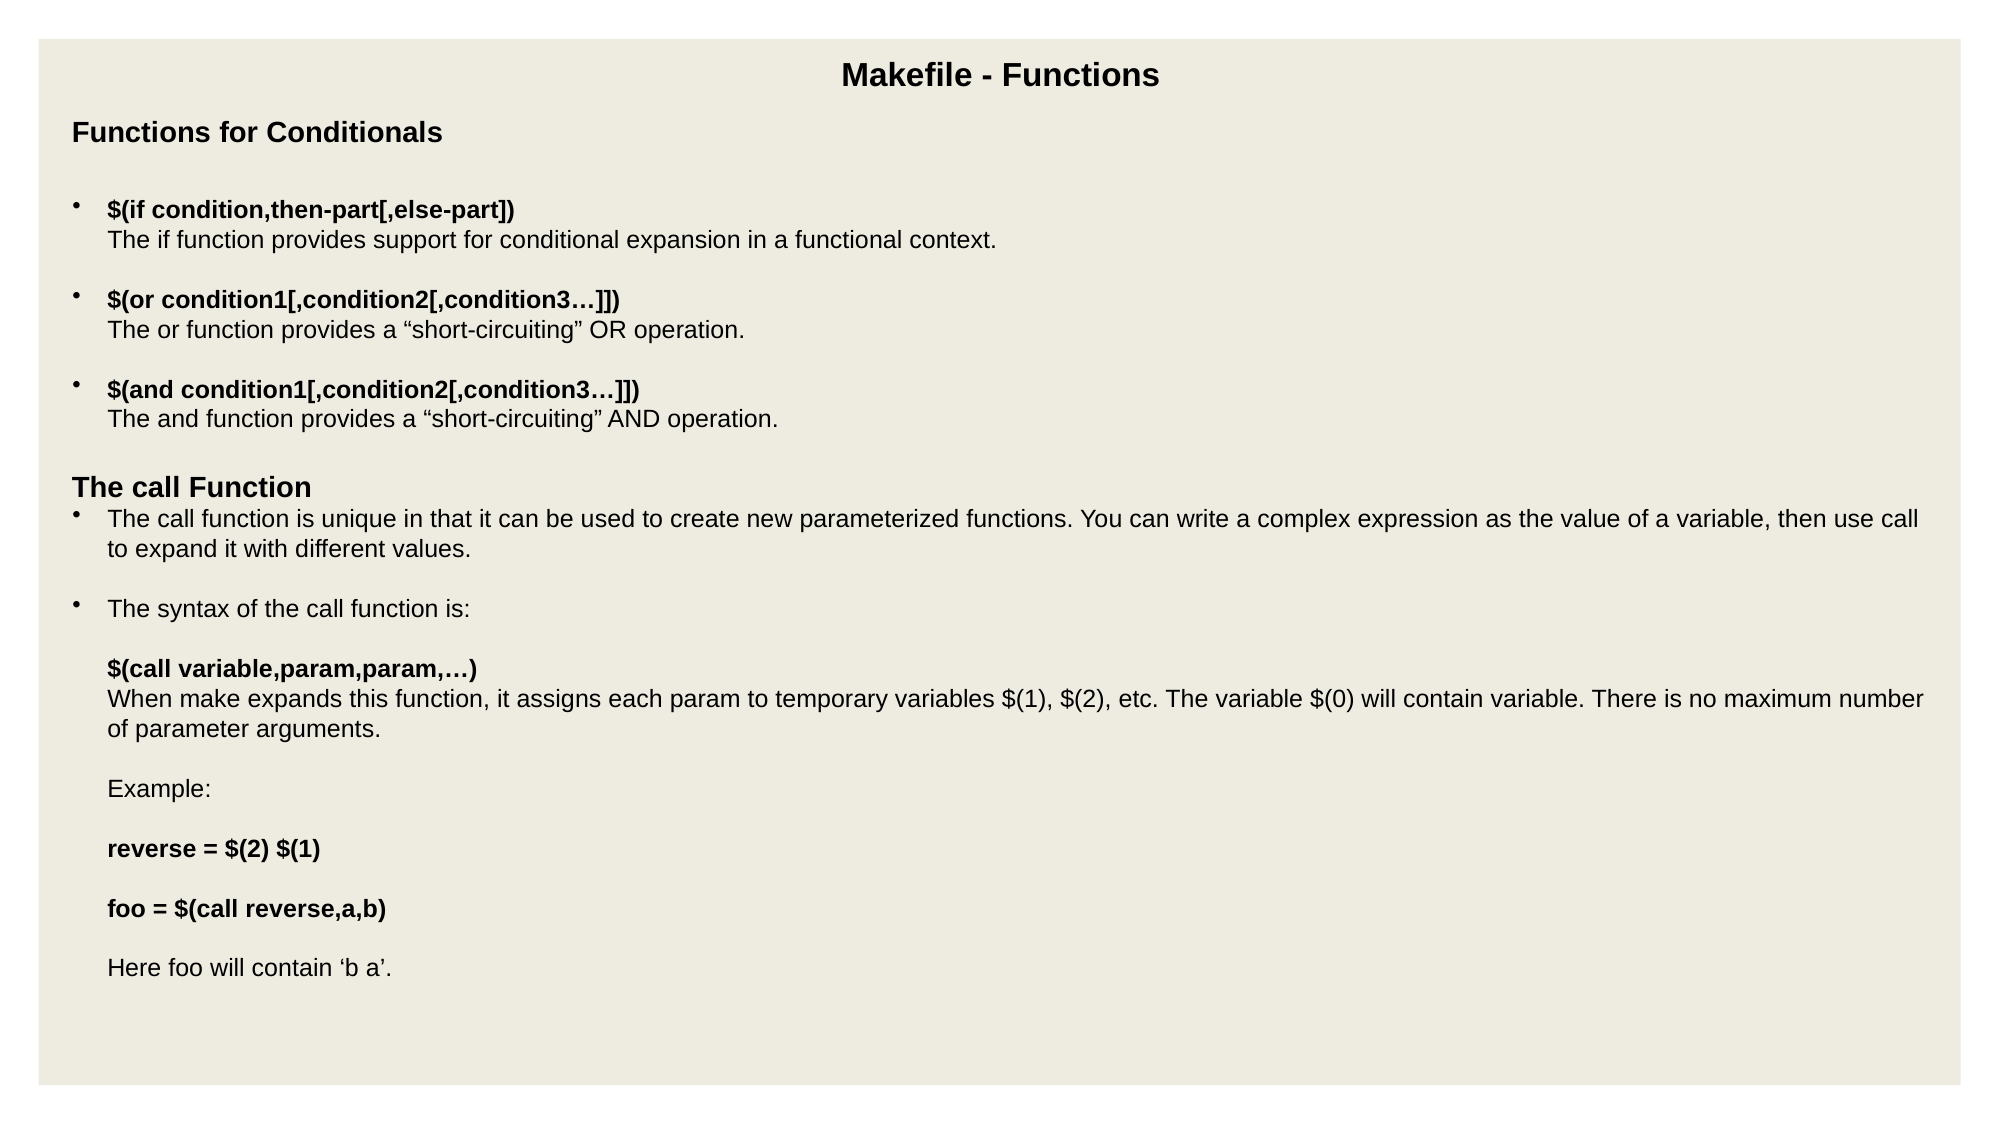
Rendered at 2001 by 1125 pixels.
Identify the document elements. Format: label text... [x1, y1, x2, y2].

text_box Functions for Conditionals $(if condition,then-part[,else-part]) The if function provides support for conditional expansion in a functional context. $(or condition1[,condition2[,condition3…]]) The or function provides a “short-circuiting” OR operation. $(and condition1[,condition2[,condition3…]]) The and function provides a “short-circuiting” AND operation. The call Function The call function is unique in that it can be used to create new parameterized functions. You can write a complex expression as the value of a variable, then use call to expand it with different values. The syntax of the call function is: $(call variable,param,param,…) When make expands this function, it assigns each param to temporary variables $(1), $(2), etc. The variable $(0) will contain variable. There is no maximum number of parameter arguments. Example: reverse = $(2) $(1) foo = $(call reverse,a,b) Here foo will contain ‘b a’. [57, 106, 1944, 1087]
text_box Makefile - Functions [39, 39, 1963, 106]
